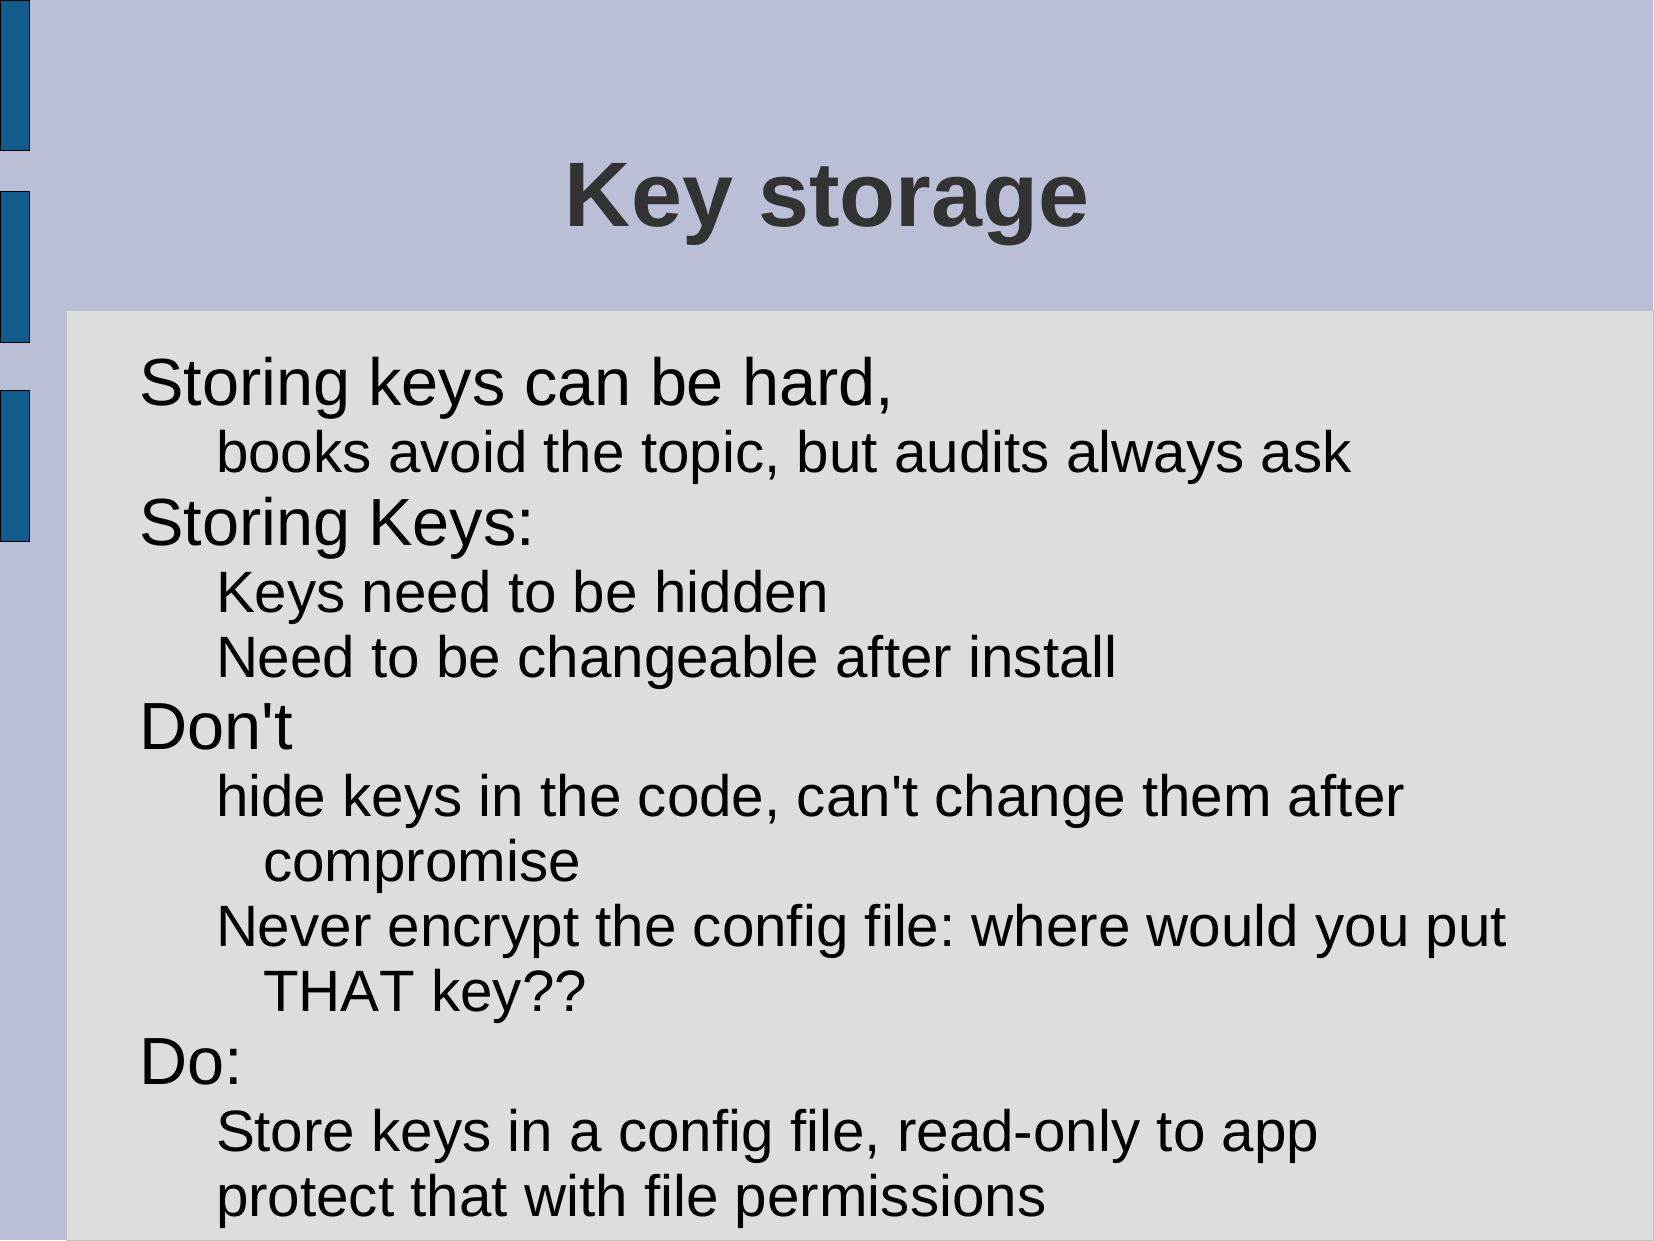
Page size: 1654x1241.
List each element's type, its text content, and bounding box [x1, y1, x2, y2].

list Storing keys can be hard, books avoid the topic, but audits always ask Storing Keys: Keys need to be hidden Need to be changeable after install Don't hide keys in the code, can't change them after compromise Never encrypt the config file: where would you put THAT key?? Do: Store keys in a config file, read-only to app protect that with file permissions [121, 344, 1534, 1227]
title Key storage [121, 91, 1534, 299]
